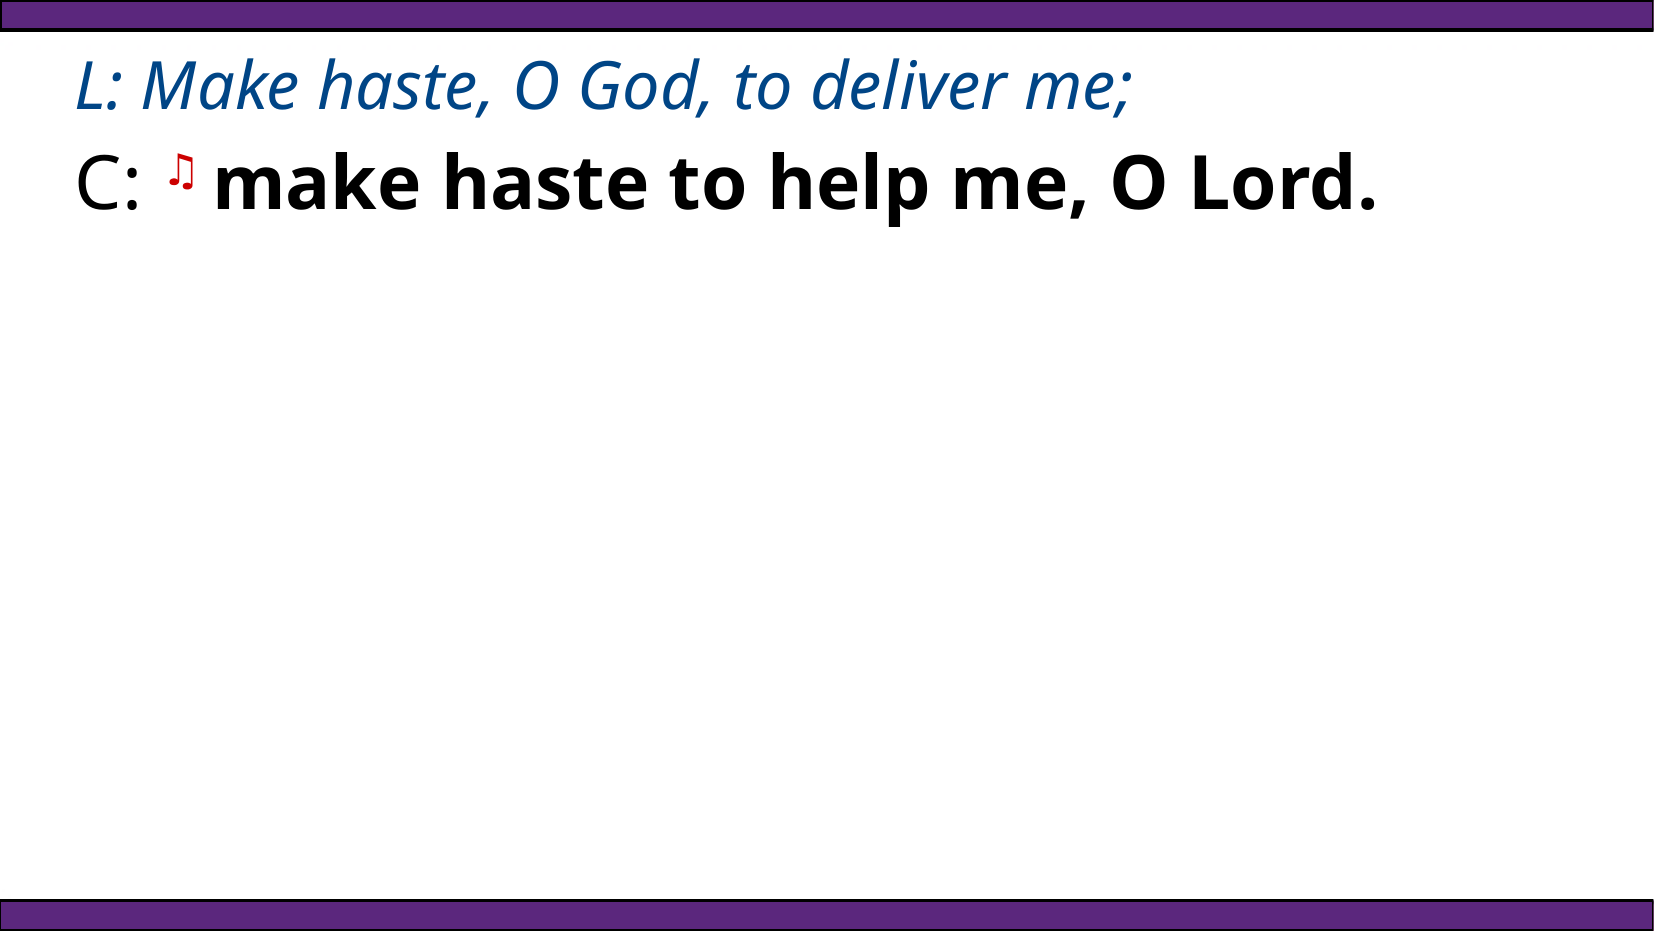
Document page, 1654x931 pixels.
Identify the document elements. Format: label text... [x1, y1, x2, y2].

text_box [0, 0, 1654, 31]
text_box [0, 900, 1654, 931]
text_box L: Make haste, O God, to deliver me; C: ♫ make haste to help me, O Lord. [60, 30, 1591, 256]
picture [0, 31, 1654, 900]
